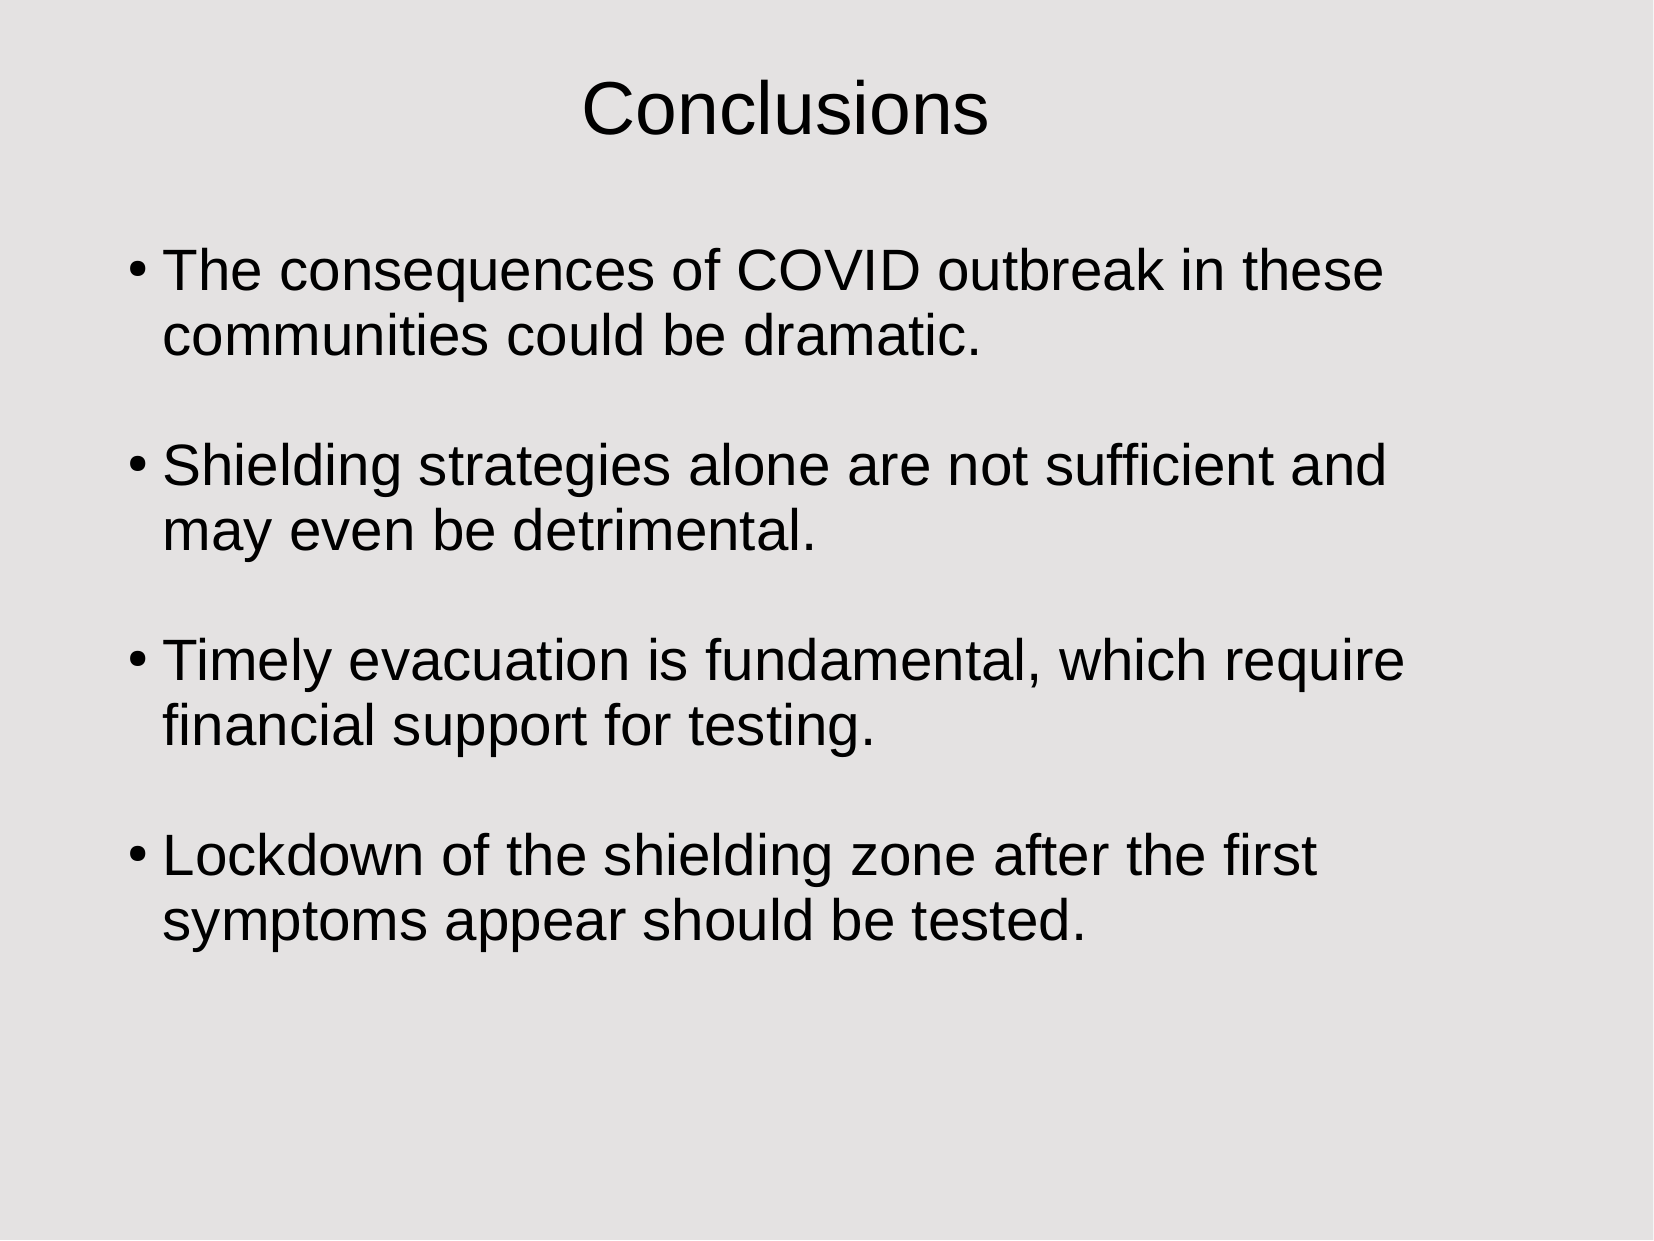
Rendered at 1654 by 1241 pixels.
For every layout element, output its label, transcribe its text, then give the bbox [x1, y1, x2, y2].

text_box Conclusions [566, 59, 1006, 158]
text_box The consequences of COVID outbreak in these communities could be dramatic. Shielding strategies alone are not sufficient and may even be detrimental. Timely evacuation is fundamental, which require financial support for testing. Lockdown of the shielding zone after the first symptoms appear should be tested. [112, 230, 1512, 1026]
